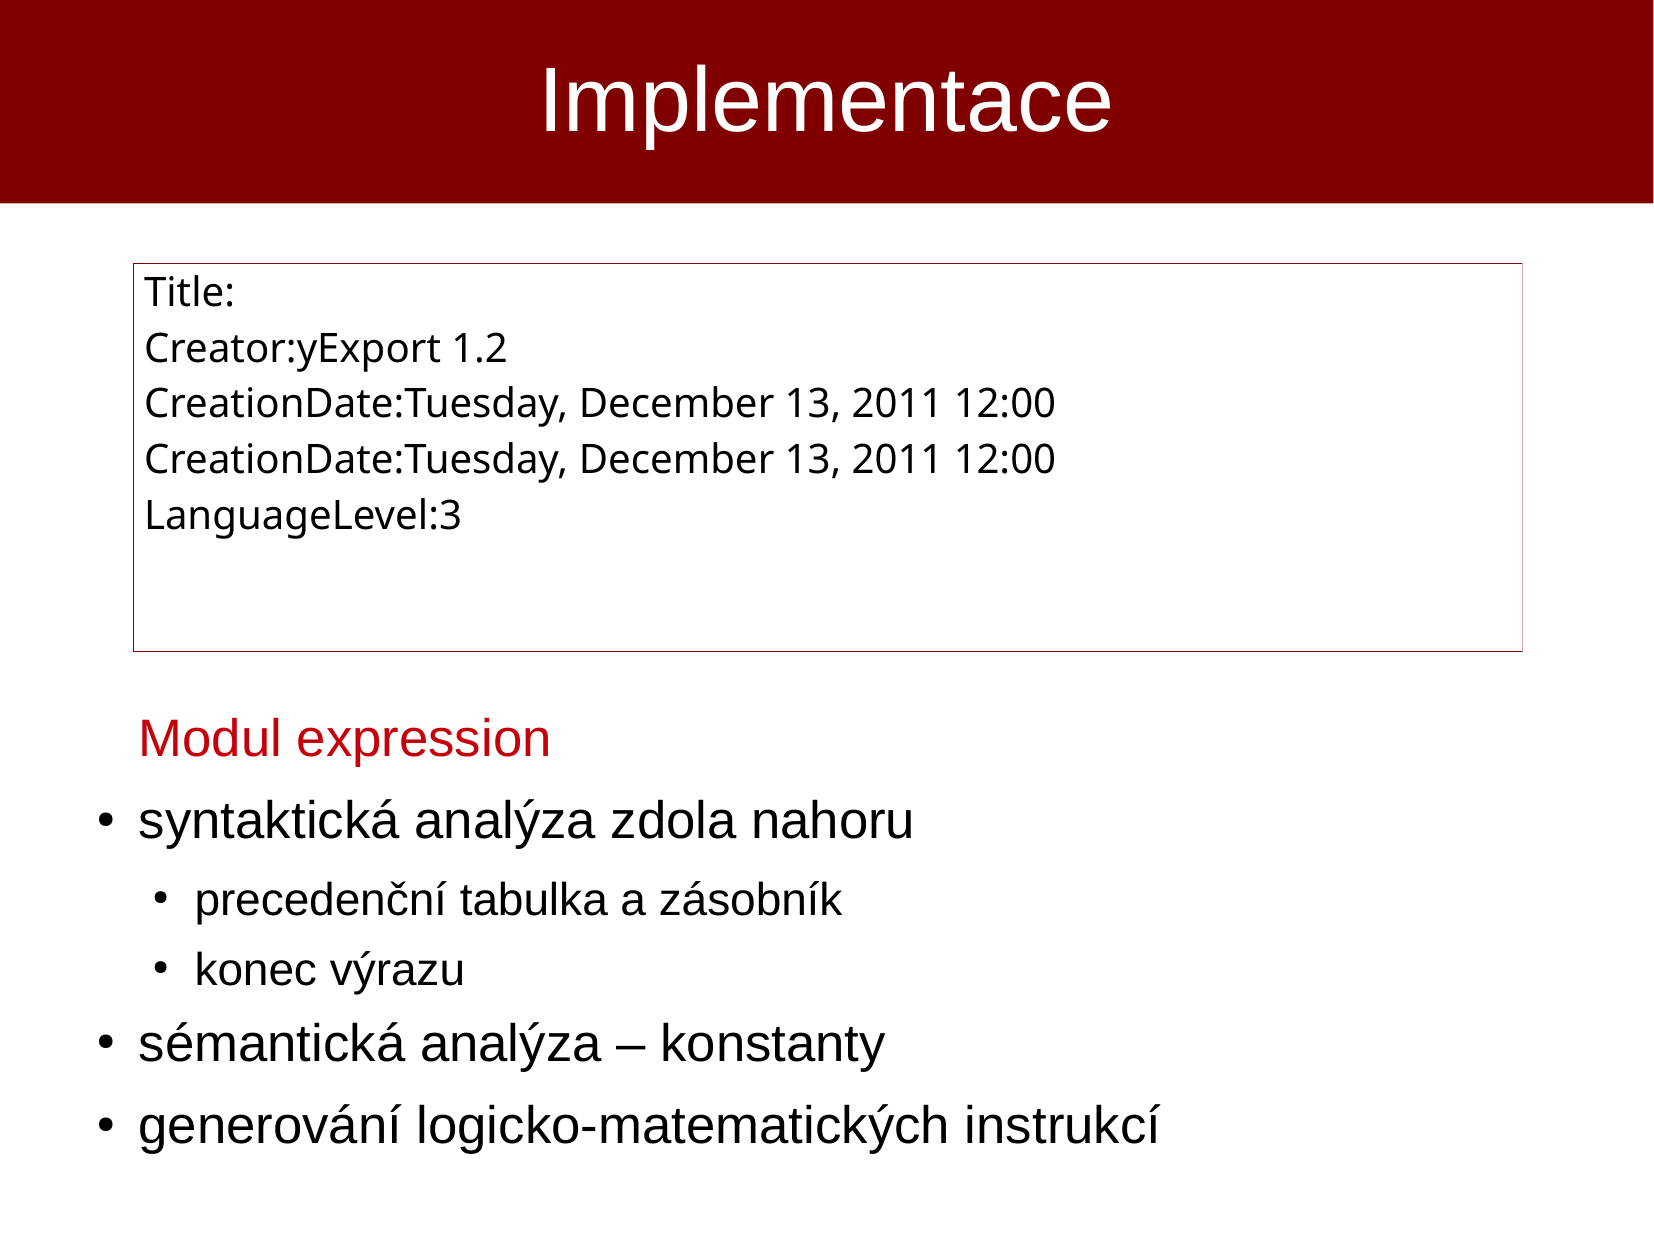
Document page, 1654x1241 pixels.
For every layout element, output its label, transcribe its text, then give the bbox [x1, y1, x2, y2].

list Modul expression syntaktická analýza zdola nahoru precedenční tabulka a zásobník konec výrazu sémantická analýza – konstanty generování logicko-matematických instrukcí [82, 708, 1571, 1158]
picture [130, 260, 1523, 652]
title Implementace [0, 0, 1654, 204]
